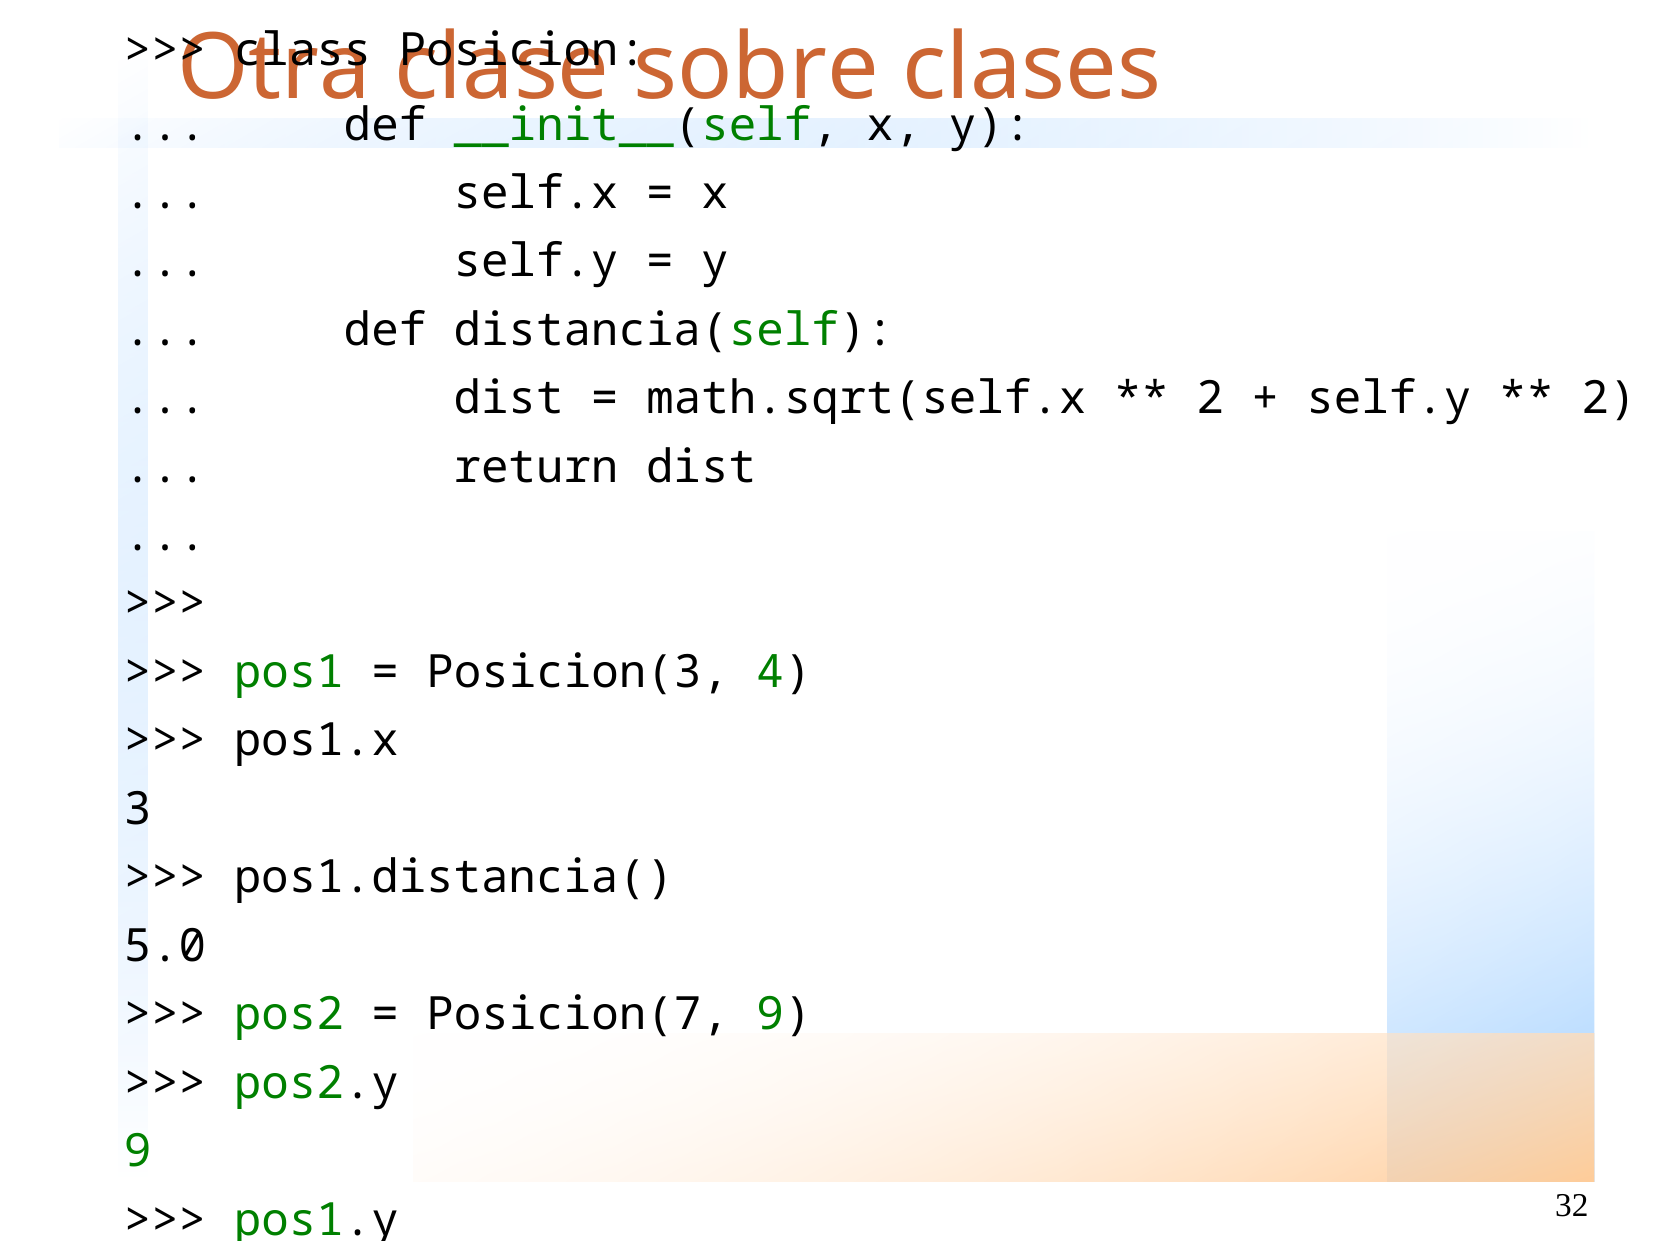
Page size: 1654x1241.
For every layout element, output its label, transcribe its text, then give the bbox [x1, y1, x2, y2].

title Otra clase sobre clases [177, 0, 1595, 93]
text_box >>> class Posicion: ... def __init__(self, x, y): ... self.x = x ... self.y = y ... def distancia(self): ... dist = math.sqrt(self.x ** 2 + self.y ** 2) ... return dist ... >>> >>> pos1 = Posicion(3, 4) >>> pos1.x 3 >>> pos1.distancia() 5.0 >>> pos2 = Posicion(7, 9) >>> pos2.y 9 >>> pos1.y 4 [88, 93, 1654, 1241]
